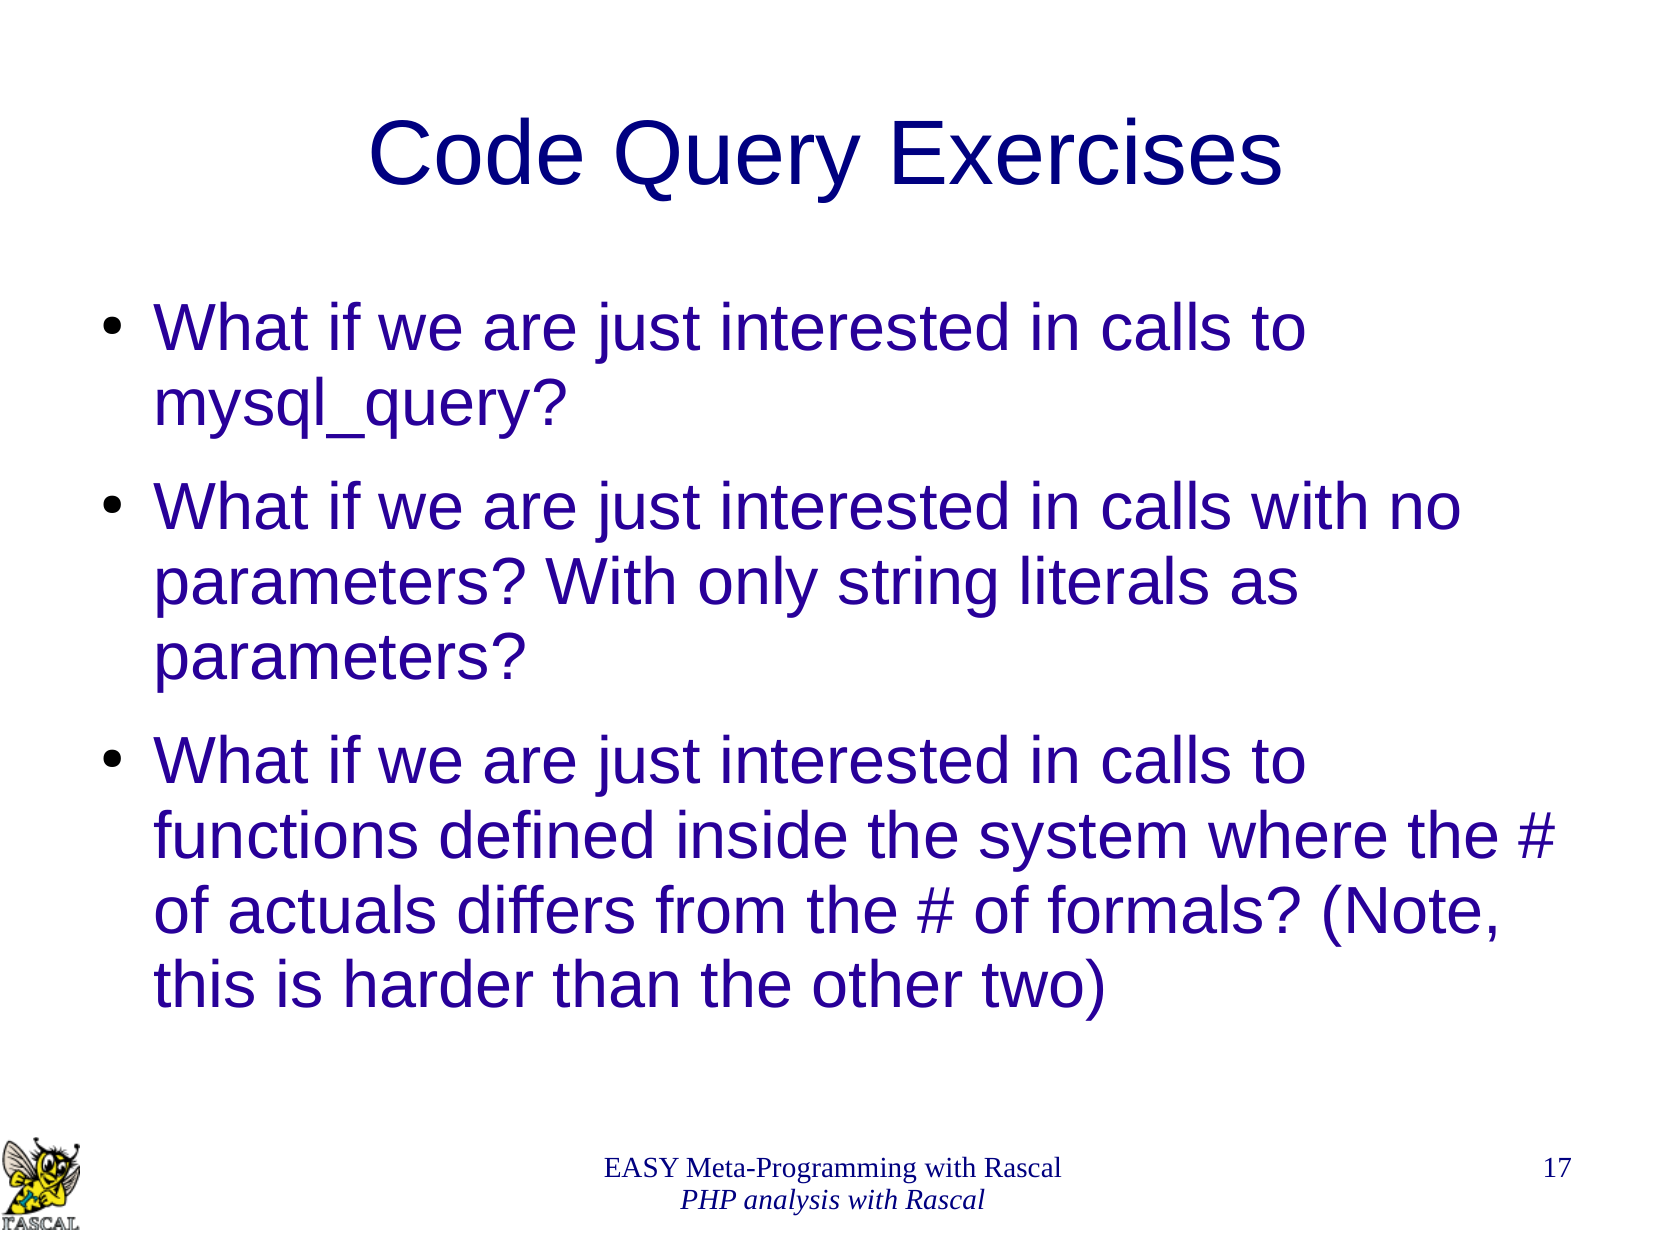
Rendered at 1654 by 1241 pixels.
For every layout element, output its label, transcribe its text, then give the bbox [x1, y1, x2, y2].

picture [1, 1137, 80, 1230]
list What if we are just interested in calls to mysql_query? What if we are just interested in calls with no parameters? With only string literals as parameters? What if we are just interested in calls to functions defined inside the system where the # of actuals differs from the # of formals? (Note, this is harder than the other two) [82, 290, 1571, 1010]
title Code Query Exercises [82, 49, 1571, 257]
